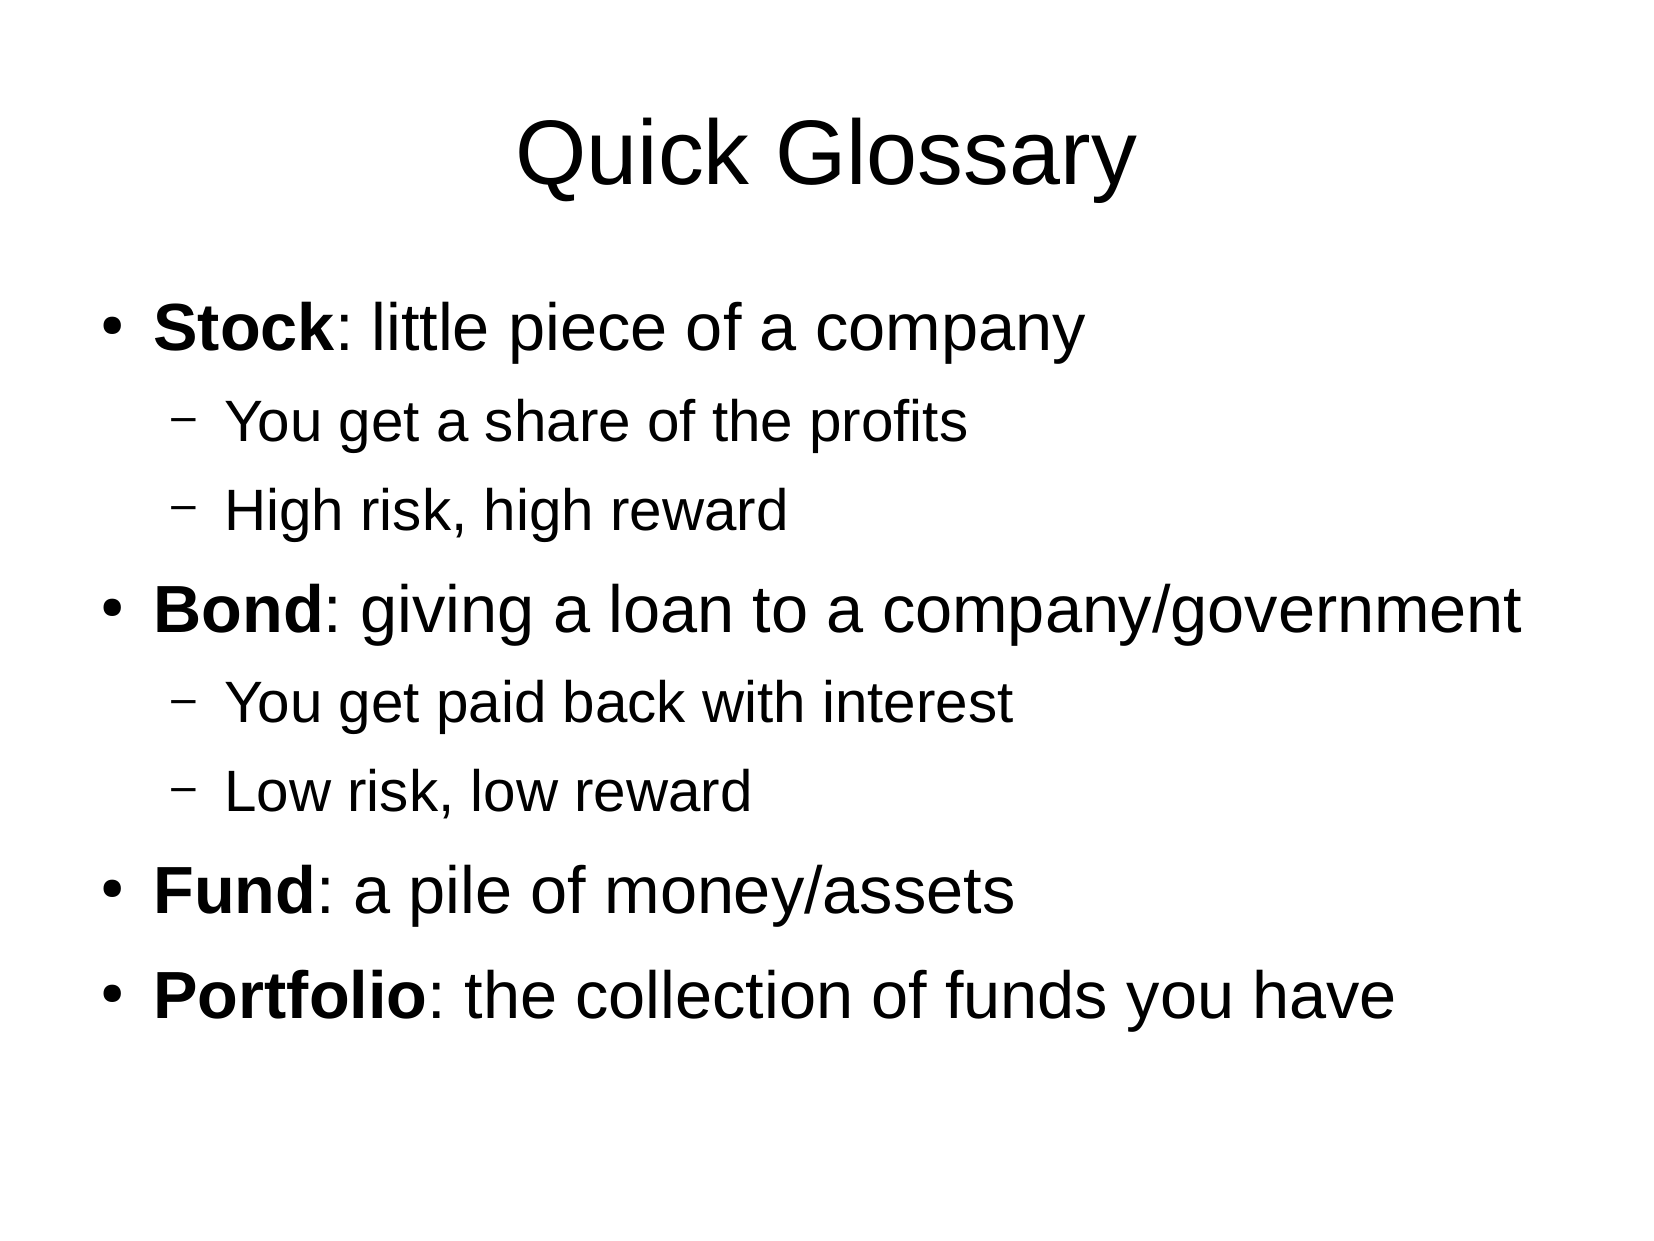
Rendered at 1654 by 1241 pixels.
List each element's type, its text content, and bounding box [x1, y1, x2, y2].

list Stock: little piece of a company You get a share of the profits High risk, high reward Bond: giving a loan to a company/government You get paid back with interest Low risk, low reward Fund: a pile of money/assets Portfolio: the collection of funds you have [82, 290, 1571, 1201]
title Quick Glossary [82, 49, 1571, 257]
